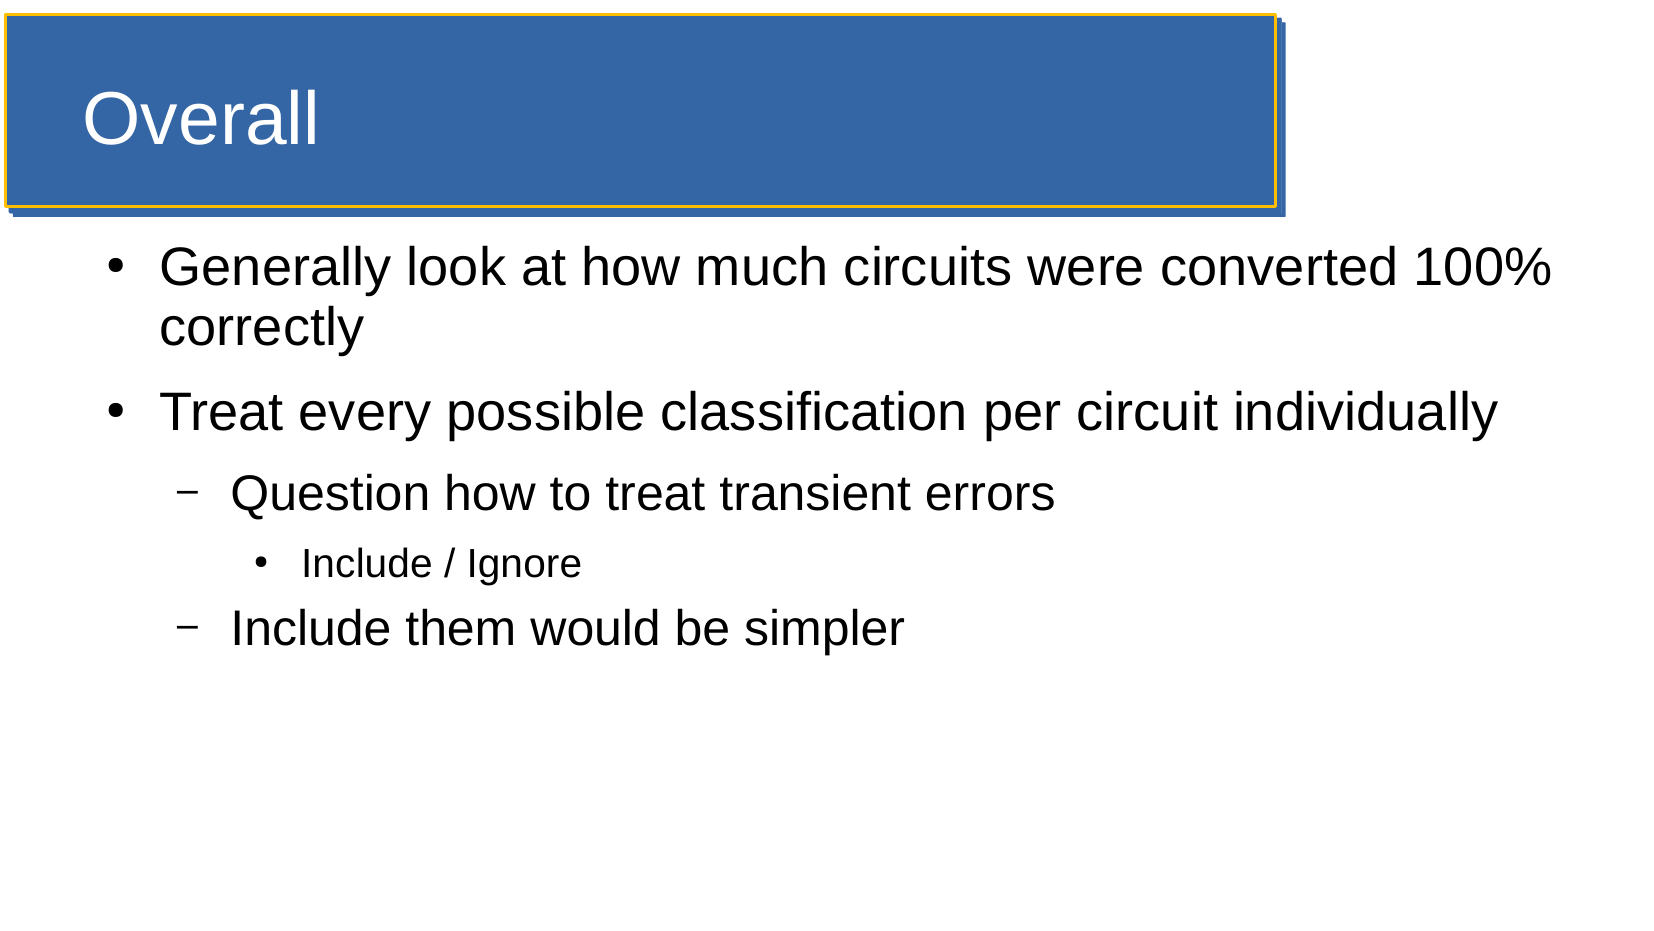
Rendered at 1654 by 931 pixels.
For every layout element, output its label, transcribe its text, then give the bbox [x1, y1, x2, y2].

list Generally look at how much circuits were converted 100% correctly Treat every possible classification per circuit individually Question how to treat transient errors Include / Ignore Include them would be simpler [88, 236, 1565, 798]
title Overall [82, 44, 1235, 192]
